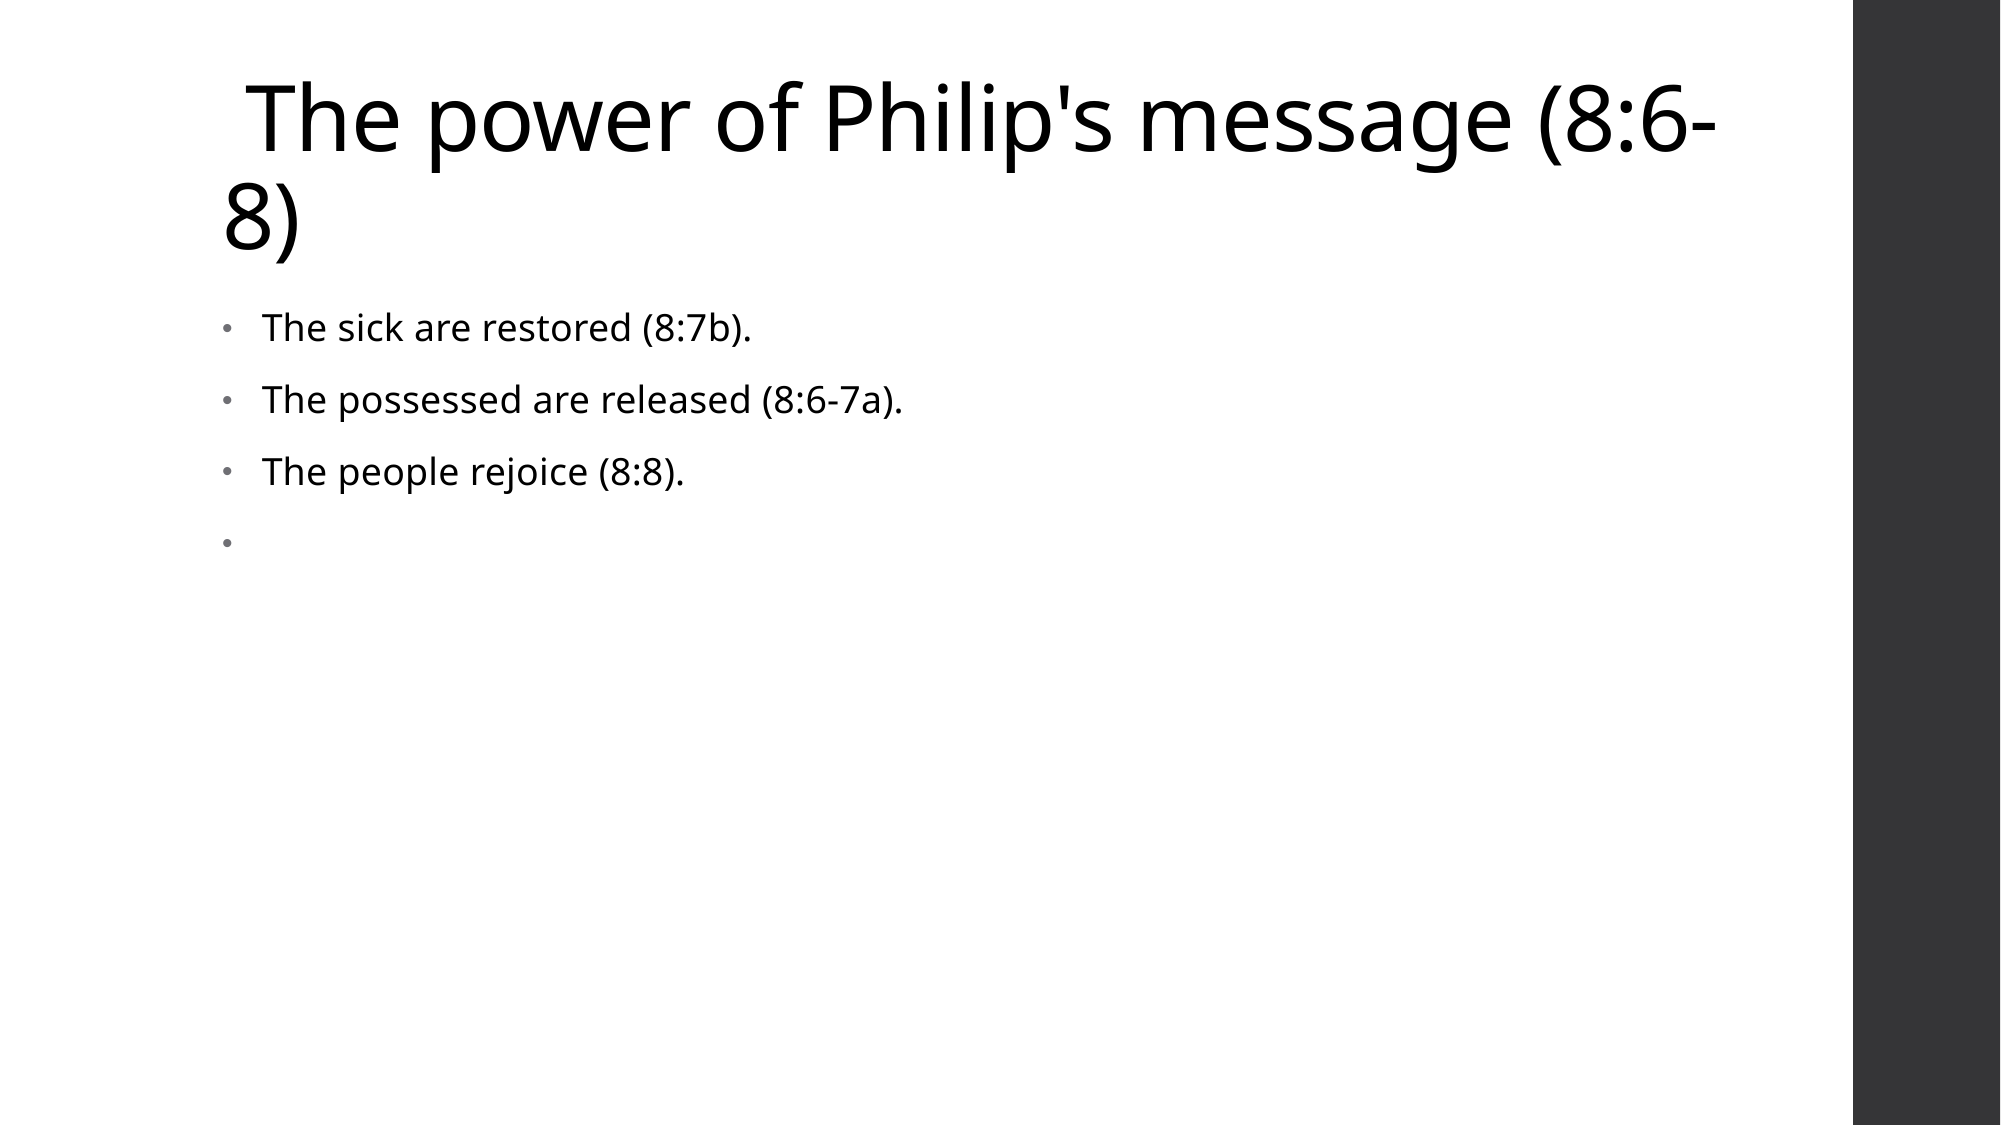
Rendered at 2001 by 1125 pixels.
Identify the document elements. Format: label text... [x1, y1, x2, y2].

list The sick are restored (8:7b). The possessed are released (8:6-7a). The people rejoice (8:8). [206, 299, 1617, 1014]
title The power of Philip's message (8:6-8) [206, 60, 1797, 278]
